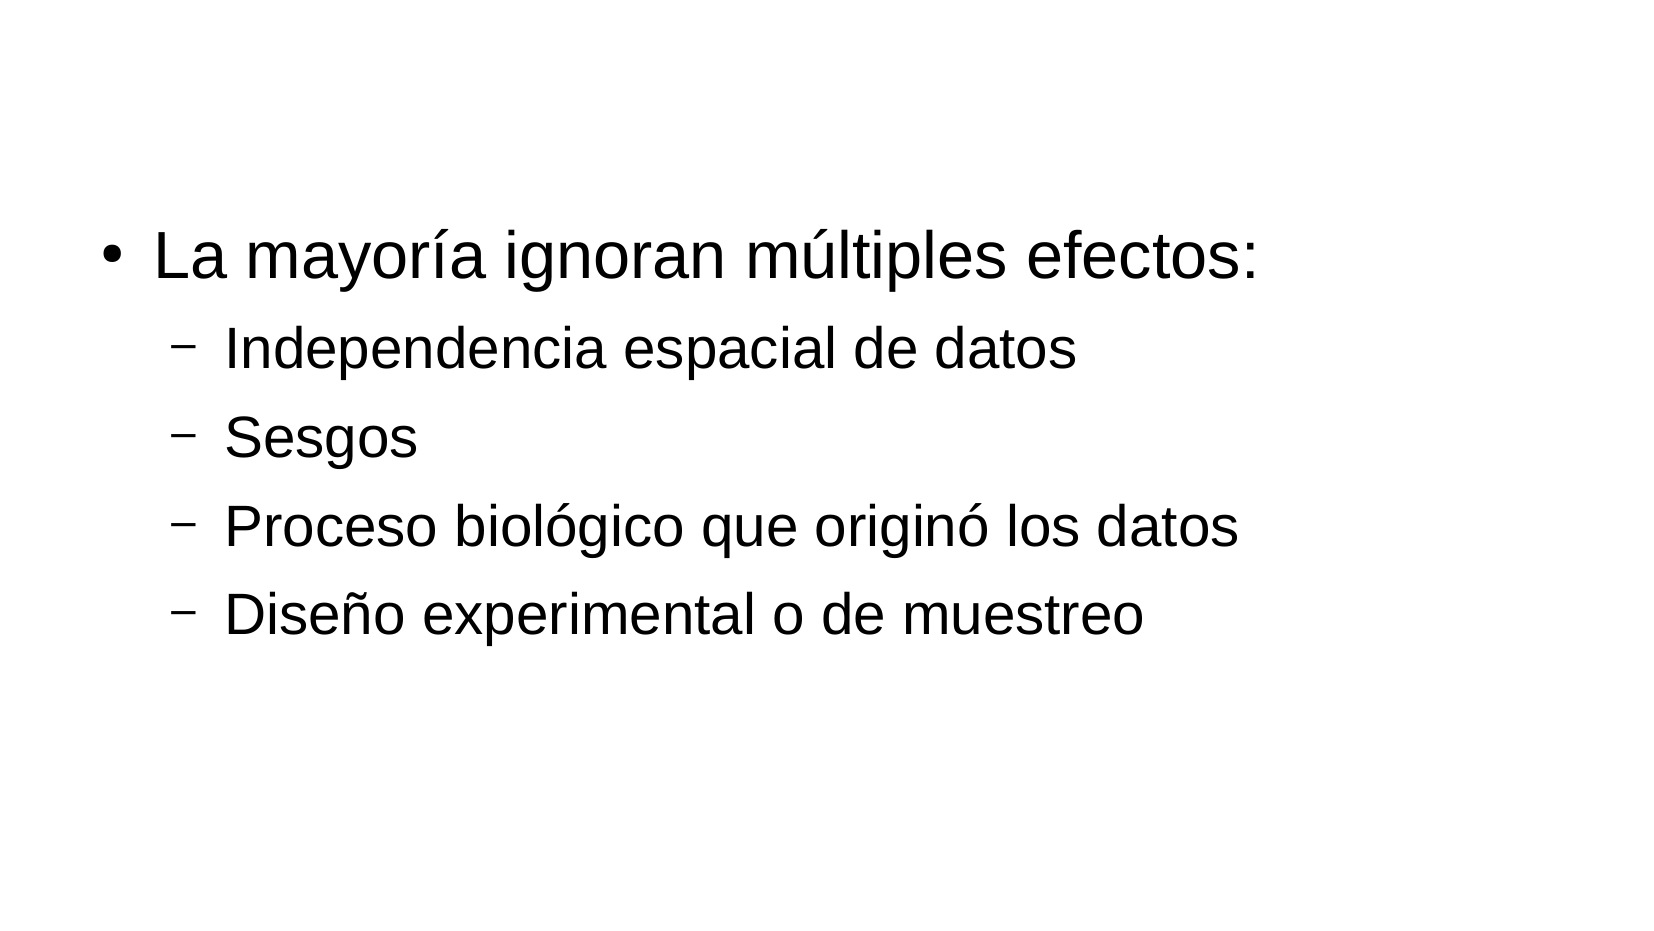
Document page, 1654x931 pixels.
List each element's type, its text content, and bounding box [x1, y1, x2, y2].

list La mayoría ignoran múltiples efectos: Independencia espacial de datos Sesgos Proceso biológico que originó los datos Diseño experimental o de muestreo [82, 217, 1571, 758]
